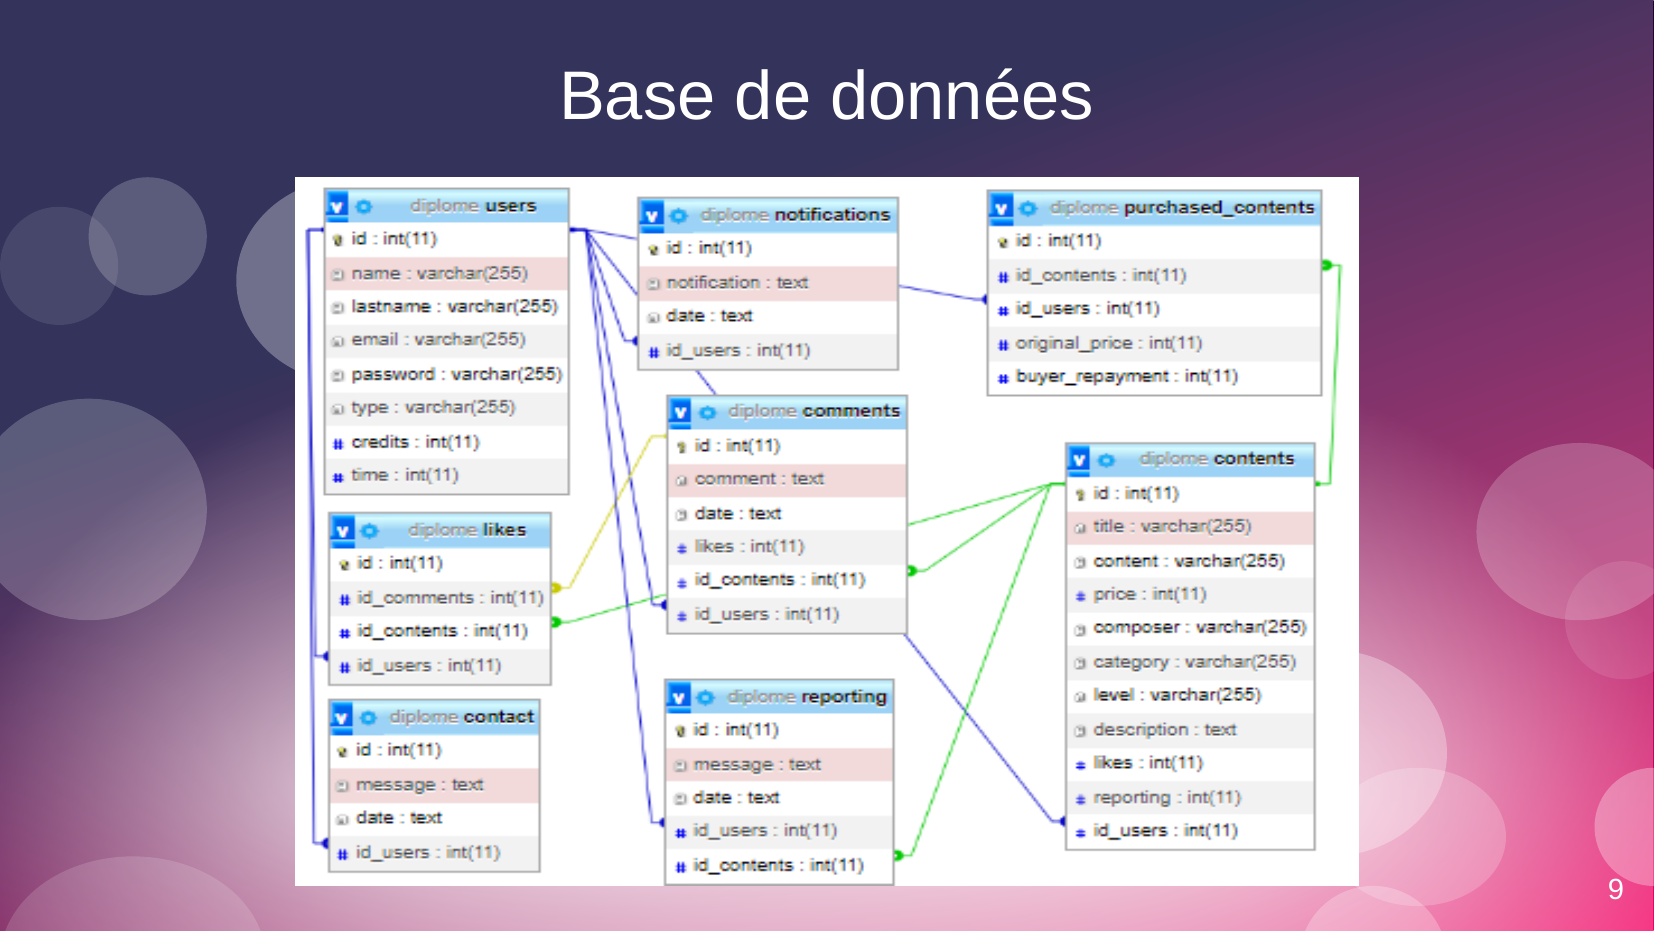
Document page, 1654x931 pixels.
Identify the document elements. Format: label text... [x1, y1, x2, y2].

picture [295, 177, 1359, 886]
title Base de données [88, 14, 1565, 178]
